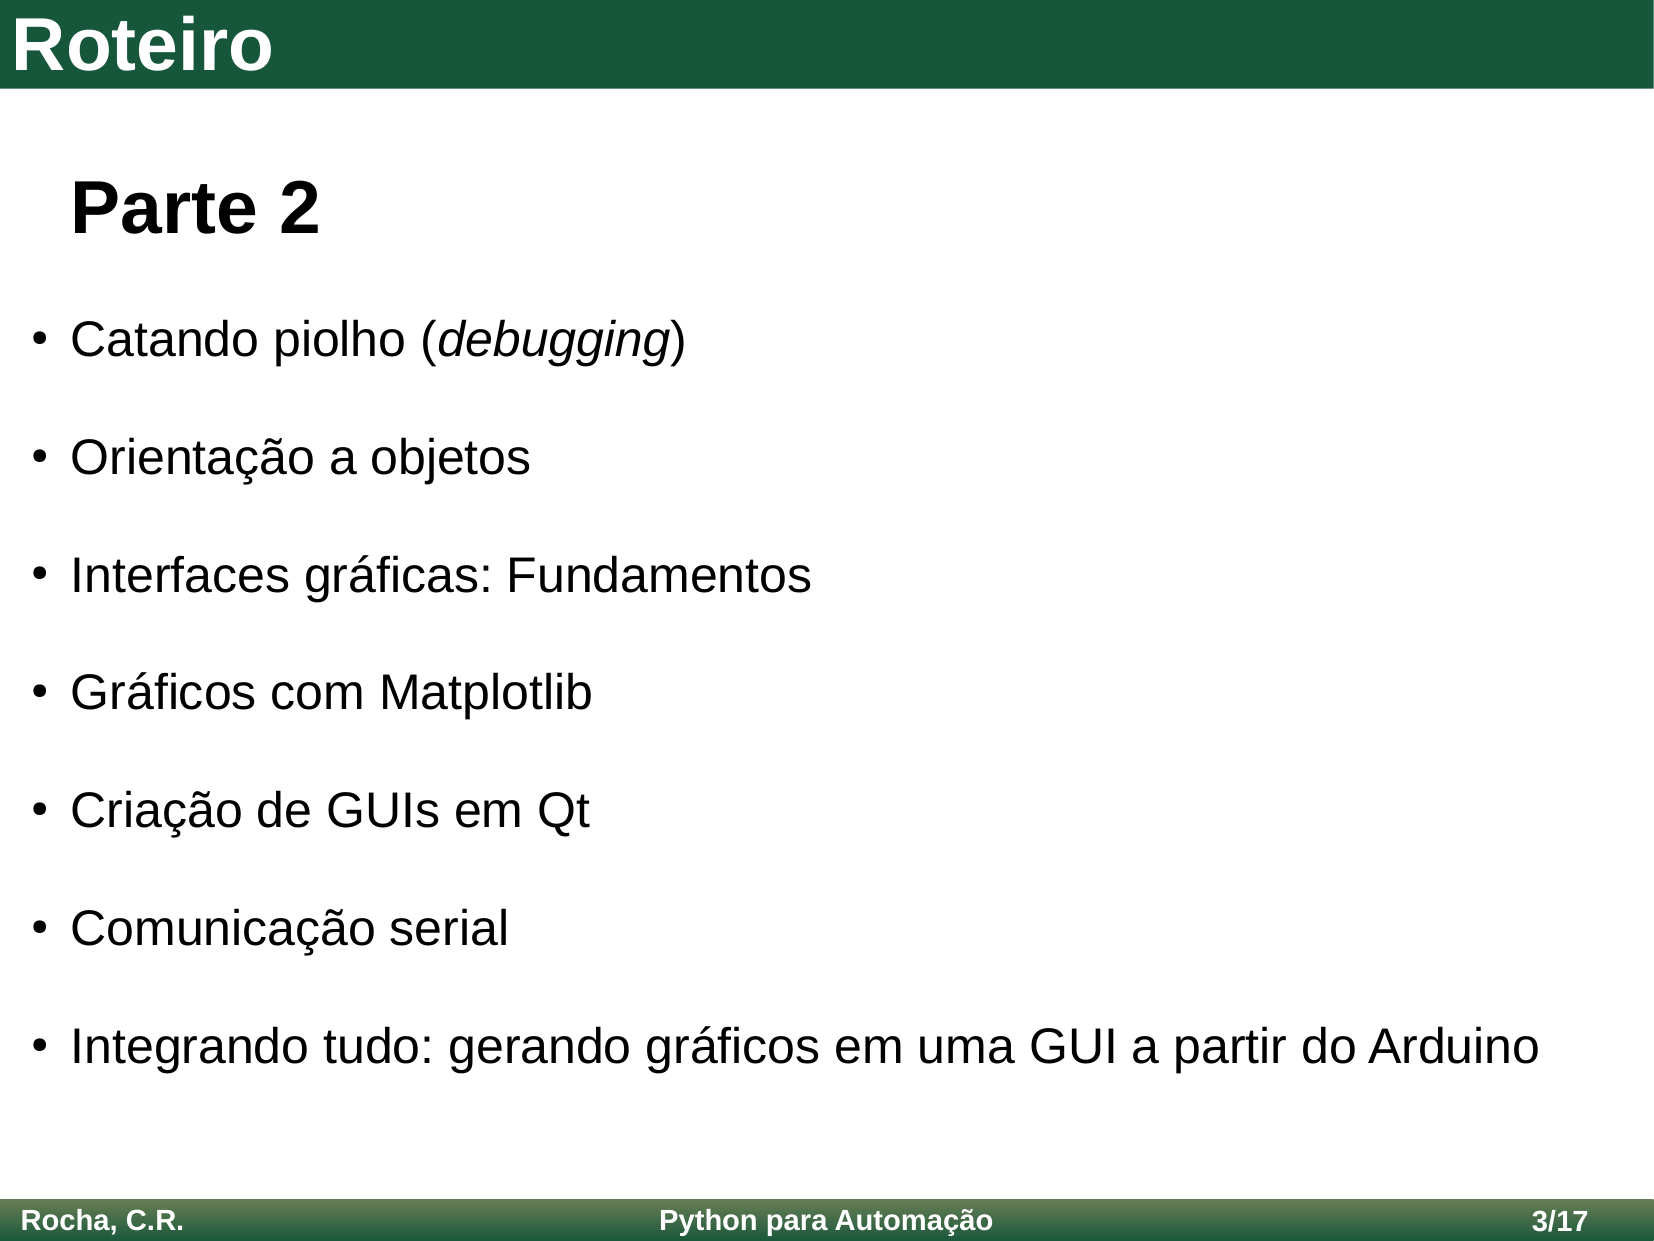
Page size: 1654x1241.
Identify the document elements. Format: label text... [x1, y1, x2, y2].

list Parte 2 Catando piolho (debugging) Orientação a objetos Interfaces gráficas: Fundamentos Gráficos com Matplotlib Criação de GUIs em Qt Comunicação serial Integrando tudo: gerando gráficos em uma GUI a partir do Arduino [17, 165, 1625, 1081]
title Roteiro [11, 0, 1625, 89]
